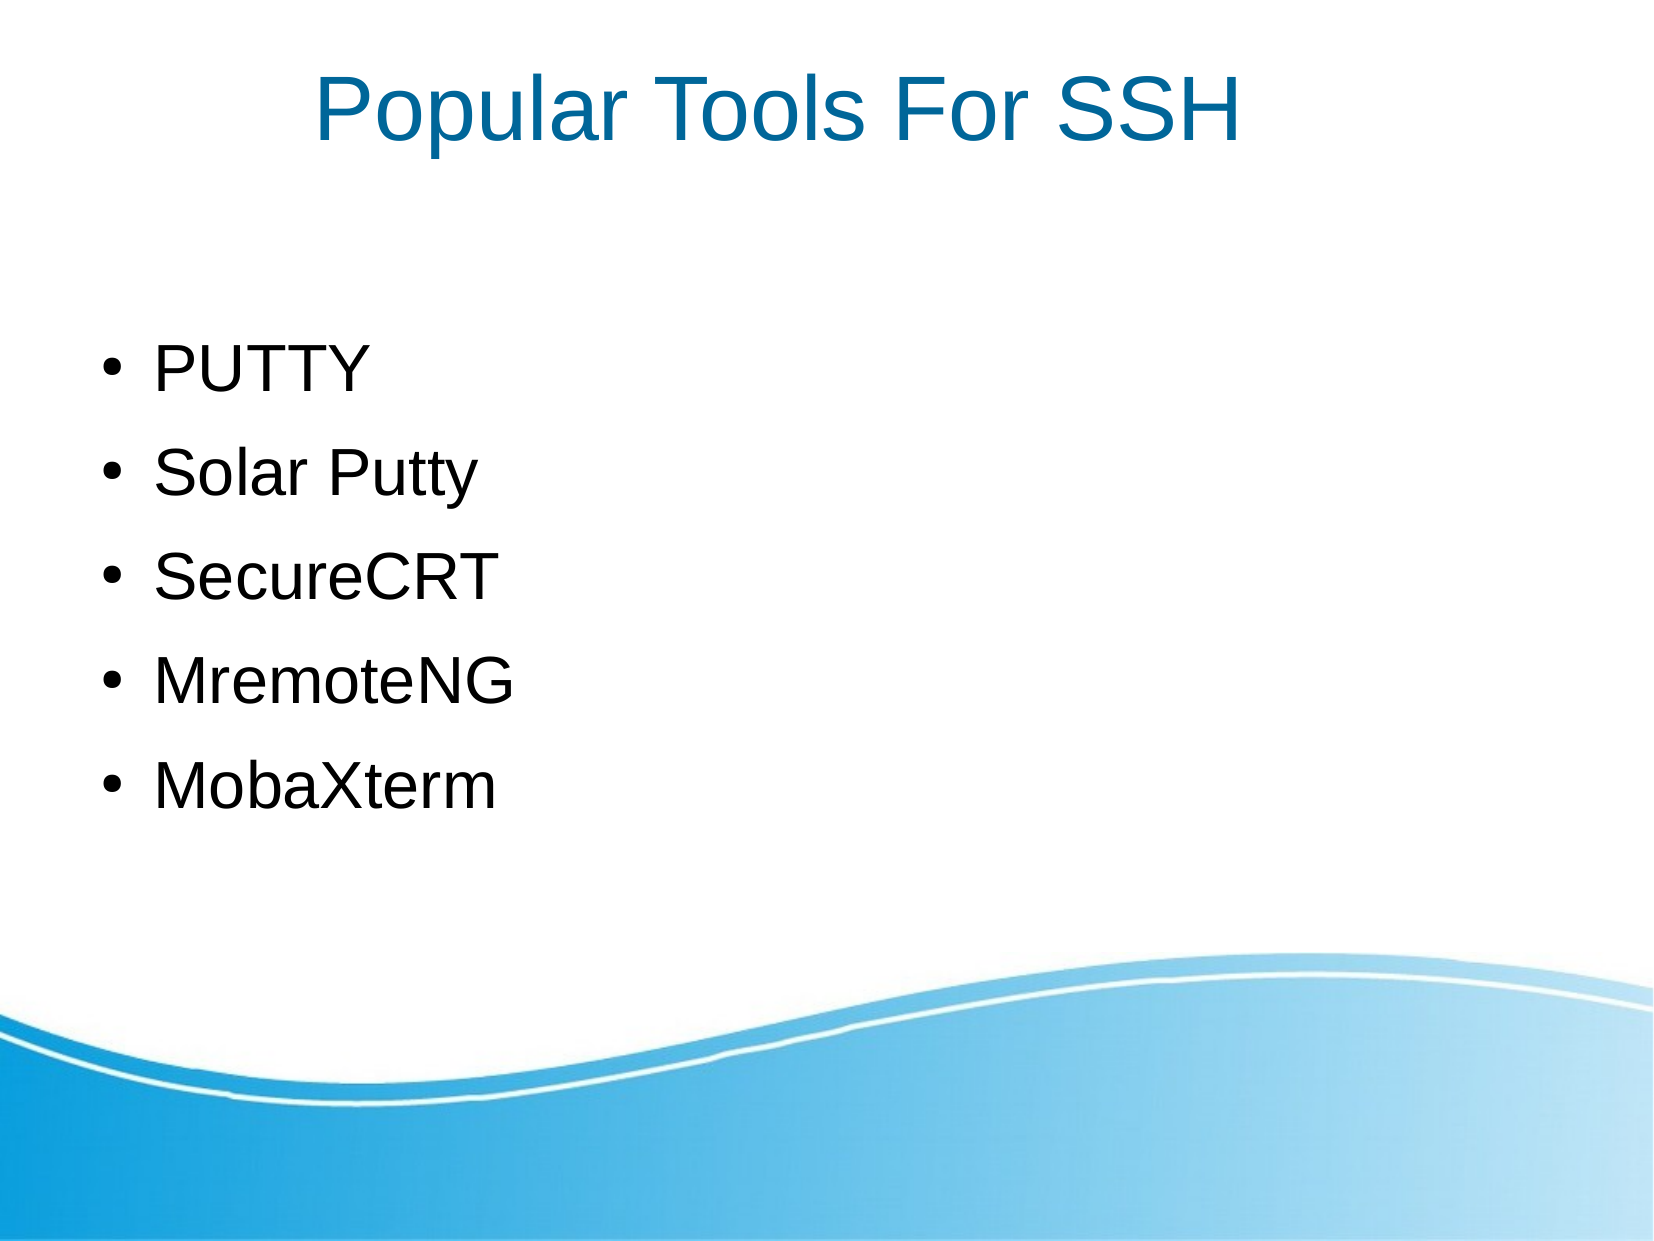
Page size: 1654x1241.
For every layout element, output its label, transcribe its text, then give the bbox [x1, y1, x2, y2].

list PUTTY Solar Putty SecureCRT MremoteNG MobaXterm [82, 330, 1571, 1010]
title Popular Tools For SSH [35, 5, 1524, 213]
picture [0, 952, 1654, 1241]
